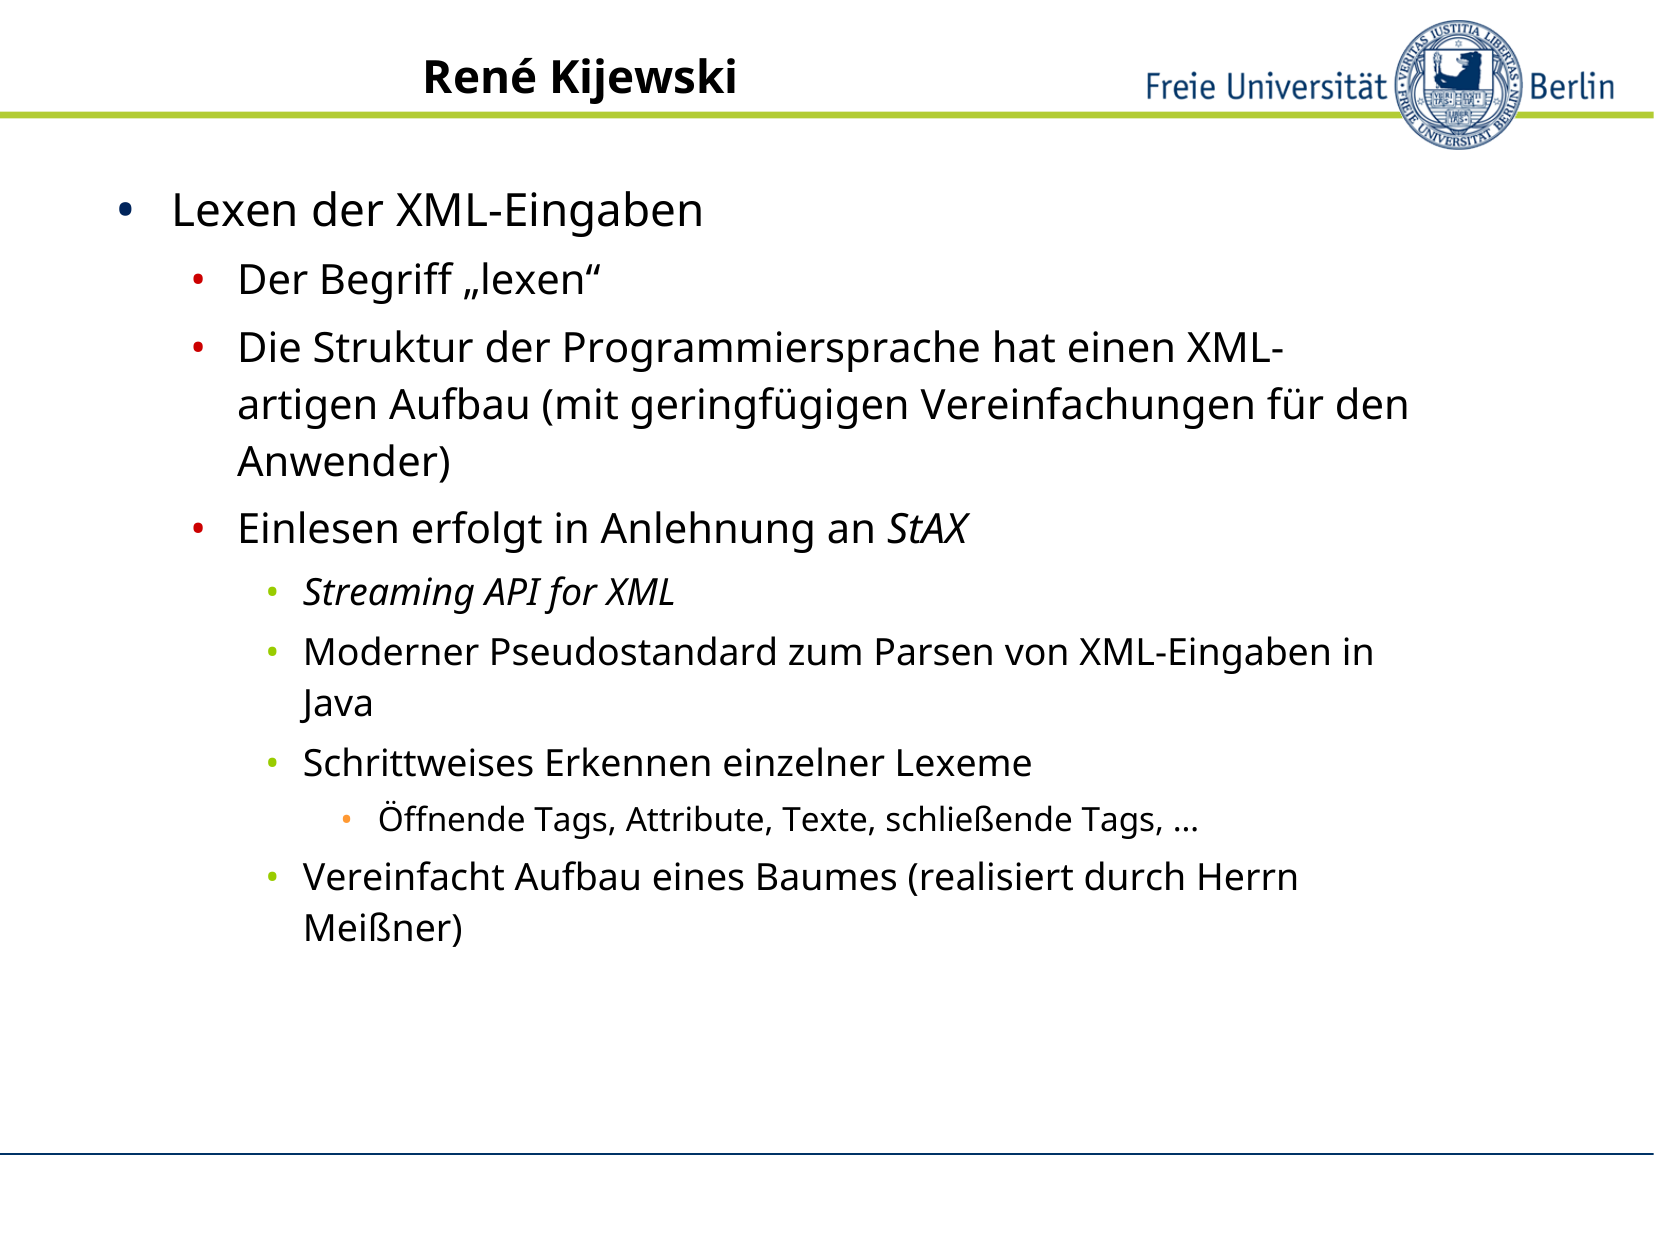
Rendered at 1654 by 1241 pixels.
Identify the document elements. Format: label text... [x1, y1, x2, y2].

title René Kijewski [422, 0, 1654, 152]
list Lexen der XML-Eingaben Der Begriff „lexen“ Die Struktur der Programmiersprache hat einen XML-artigen Aufbau (mit geringfügigen Vereinfachungen für den Anwender) Einlesen erfolgt in Anlehnung an StAX Streaming API for XML Moderner Pseudostandard zum Parsen von XML-Eingaben in Java Schrittweises Erkennen einzelner Lexeme Öffnende Tags, Attribute, Texte, schließende Tags, … Vereinfacht Aufbau eines Baumes (realisiert durch Herrn Meißner) [115, 177, 1418, 877]
